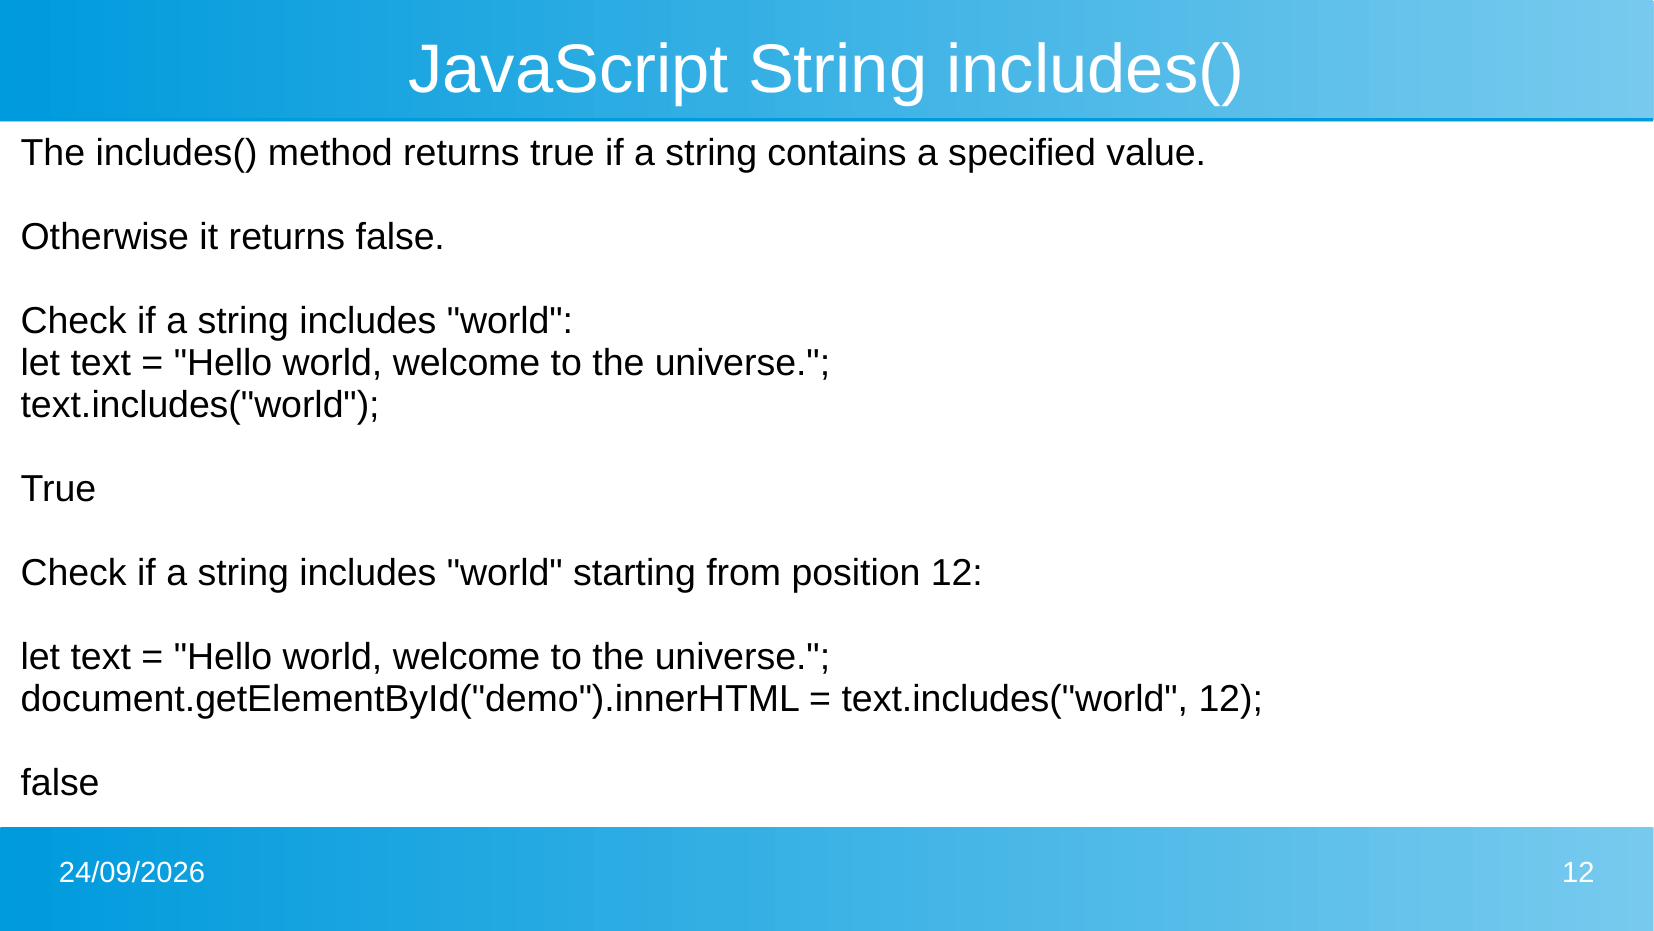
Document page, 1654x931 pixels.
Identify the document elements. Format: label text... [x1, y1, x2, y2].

title JavaScript String includes() [59, 29, 1595, 108]
text_box The includes() method returns true if a string contains a specified value. Otherwise it returns false. Check if a string includes "world": let text = "Hello world, welcome to the universe."; text.includes("world"); True Check if a string includes "world" starting from position 12: let text = "Hello world, welcome to the universe."; document.getElementById("demo").innerHTML = text.includes("world", 12); false [5, 124, 1571, 811]
